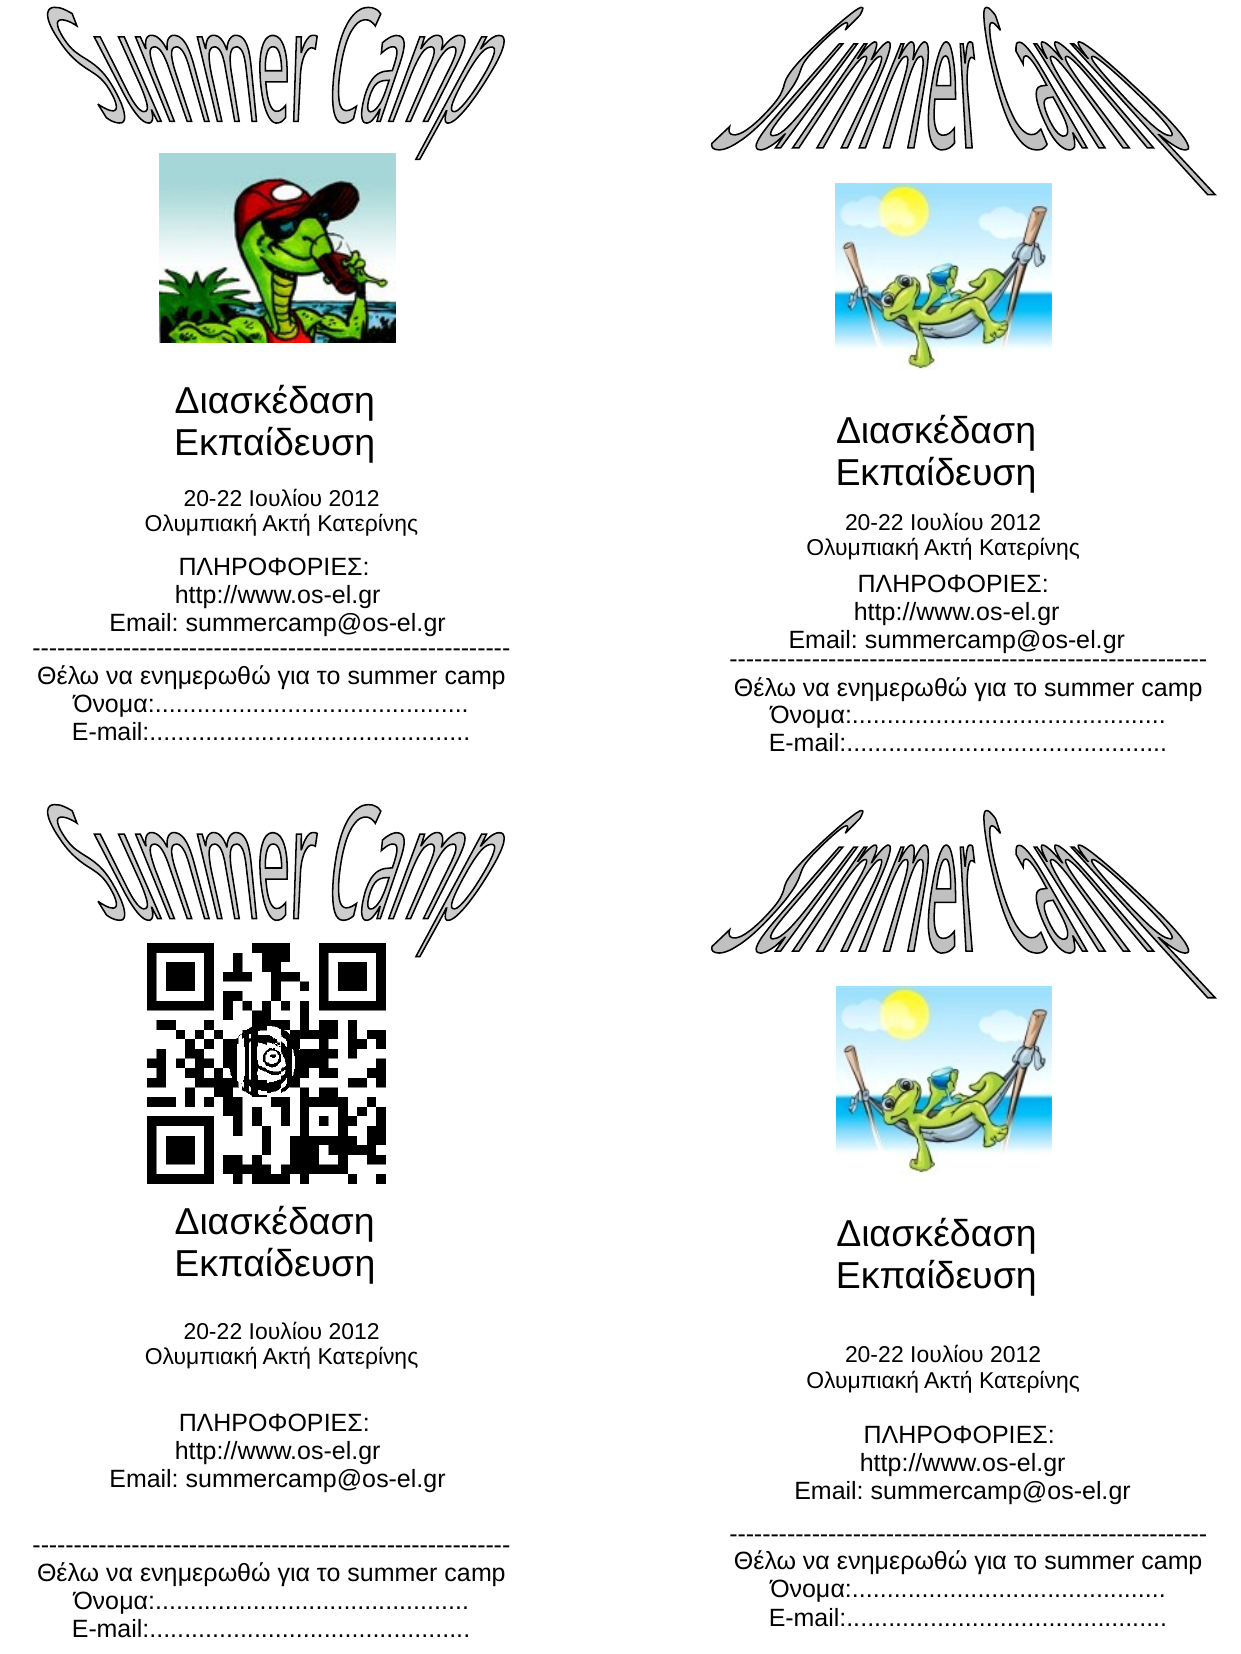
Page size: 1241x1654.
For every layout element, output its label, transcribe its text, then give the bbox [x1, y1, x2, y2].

text_box Summer Camp [259, 35, 288, 124]
text_box Summer Camp [135, 832, 210, 919]
text_box Summer Camp [756, 847, 858, 954]
text_box Summer Camp [983, 810, 1048, 954]
text_box Διασκέδαση Εκπαίδευση [820, 401, 1052, 501]
text_box Summer Camp [332, 7, 381, 124]
text_box 20-22 Ιουλίου 2012 Ολυμπιακή Ακτή Κατερίνης [791, 1334, 1095, 1401]
text_box Summer Camp [415, 35, 505, 160]
text_box Summer Camp [1071, 845, 1216, 998]
text_box Summer Camp [135, 35, 209, 122]
text_box Summer Camp [293, 35, 318, 122]
text_box Summer Camp [711, 7, 863, 150]
text_box ---------------------------------------------------------- Θέλω να ενημερωθώ για το summer camp Όνομα:............................................. E-mail:.............................................. [714, 637, 1223, 765]
text_box Διασκέδαση Εκπαίδευση [820, 1204, 1052, 1304]
text_box ---------------------------------------------------------- Θέλω να ενημερωθώ για το summer camp Όνομα:............................................. E-mail:.............................................. [714, 1511, 1223, 1639]
text_box Summer Camp [859, 845, 929, 952]
text_box ΠΛΗΡΟΦΟΡΙΕΣ: http://www.os-el.gr Email: summercamp@os-el.gr [773, 562, 1142, 637]
picture [835, 183, 1052, 373]
text_box ΠΛΗΡΟΦΟΡΙΕΣ: http://www.os-el.gr Email: summercamp@os-el.gr [94, 1401, 463, 1501]
text_box ΠΛΗΡΟΦΟΡΙΕΣ: http://www.os-el.gr Email: summercamp@os-el.gr [779, 1413, 1148, 1511]
text_box Summer Camp [756, 43, 858, 150]
text_box ΠΛΗΡΟΦΟΡΙΕΣ: http://www.os-el.gr Email: summercamp@os-el.gr [94, 545, 462, 644]
text_box Summer Camp [1016, 845, 1088, 954]
text_box 20-22 Ιουλίου 2012 Ολυμπιακή Ακτή Κατερίνης [791, 502, 1095, 562]
text_box Summer Camp [960, 845, 975, 952]
text_box Summer Camp [47, 804, 125, 921]
text_box Διασκέδαση Εκπαίδευση [159, 1193, 391, 1292]
text_box Summer Camp [94, 834, 162, 921]
text_box Summer Camp [361, 832, 405, 921]
text_box Summer Camp [415, 832, 505, 957]
text_box Summer Camp [859, 41, 929, 148]
text_box Summer Camp [960, 41, 975, 148]
picture [159, 153, 396, 343]
text_box Summer Camp [388, 832, 466, 919]
text_box Summer Camp [928, 41, 956, 150]
picture [137, 933, 395, 1193]
text_box Summer Camp [1071, 41, 1216, 195]
text_box Summer Camp [332, 804, 381, 921]
text_box Διασκέδαση Εκπαίδευση [159, 372, 391, 471]
text_box Summer Camp [928, 845, 956, 954]
text_box Summer Camp [197, 35, 257, 122]
text_box Summer Camp [388, 35, 465, 122]
text_box Summer Camp [792, 41, 891, 148]
text_box Summer Camp [711, 810, 863, 954]
text_box 20-22 Ιουλίου 2012 Ολυμπιακή Ακτή Κατερίνης [129, 1311, 434, 1377]
text_box Summer Camp [983, 7, 1048, 150]
text_box Summer Camp [792, 845, 891, 952]
text_box Summer Camp [94, 36, 162, 124]
picture [836, 986, 1052, 1176]
text_box Summer Camp [1034, 845, 1154, 952]
text_box Summer Camp [47, 7, 125, 124]
text_box Summer Camp [293, 832, 318, 919]
text_box Summer Camp [361, 35, 405, 124]
text_box ---------------------------------------------------------- Θέλω να ενημερωθώ για το summer camp Όνομα:............................................. E-mail:.............................................. [17, 625, 526, 753]
text_box Summer Camp [259, 832, 288, 921]
text_box 20-22 Ιουλίου 2012 Ολυμπιακή Ακτή Κατερίνης [129, 478, 434, 545]
text_box Summer Camp [1015, 42, 1088, 150]
text_box Summer Camp [197, 832, 257, 919]
text_box Summer Camp [1034, 41, 1154, 148]
text_box ---------------------------------------------------------- Θέλω να ενημερωθώ για το summer camp Όνομα:............................................. E-mail:.............................................. [17, 1523, 526, 1651]
